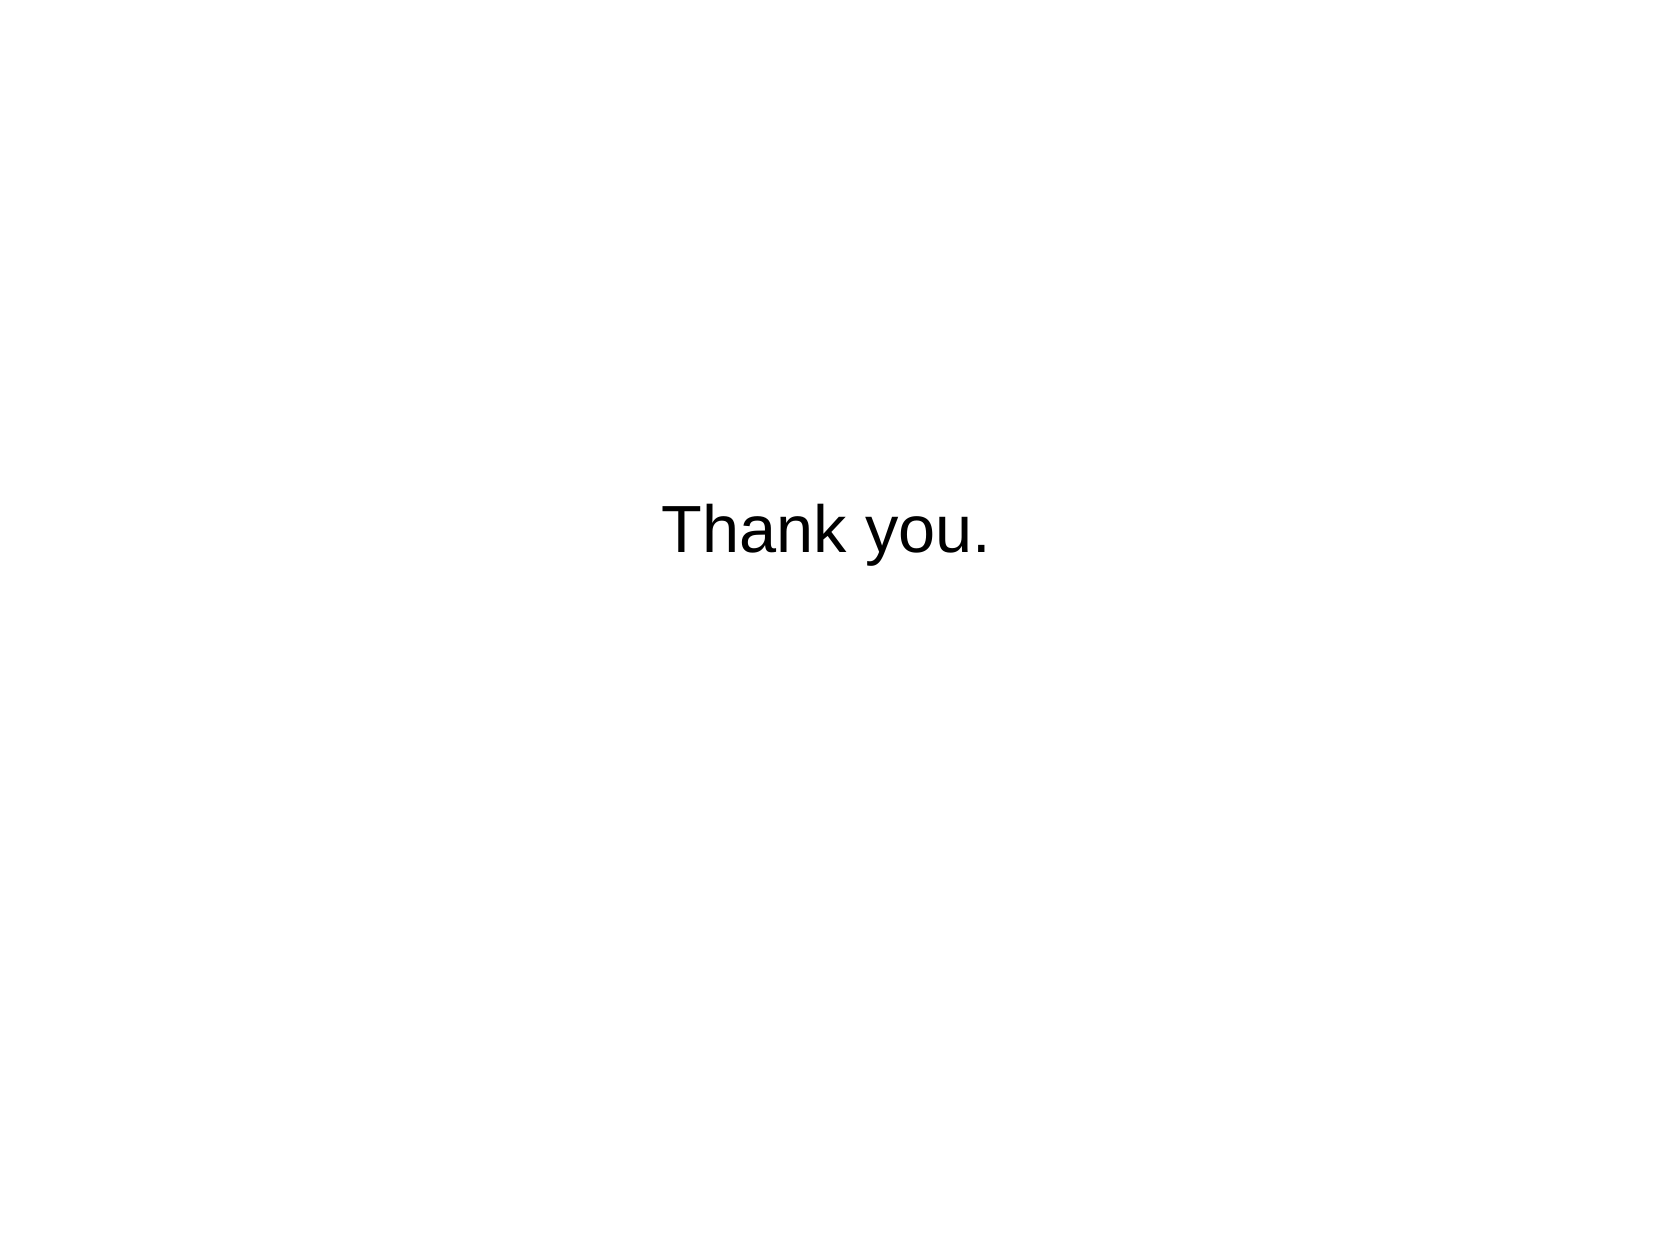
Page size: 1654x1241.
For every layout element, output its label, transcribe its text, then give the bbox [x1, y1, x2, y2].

subtitle Thank you. [82, 49, 1571, 1010]
